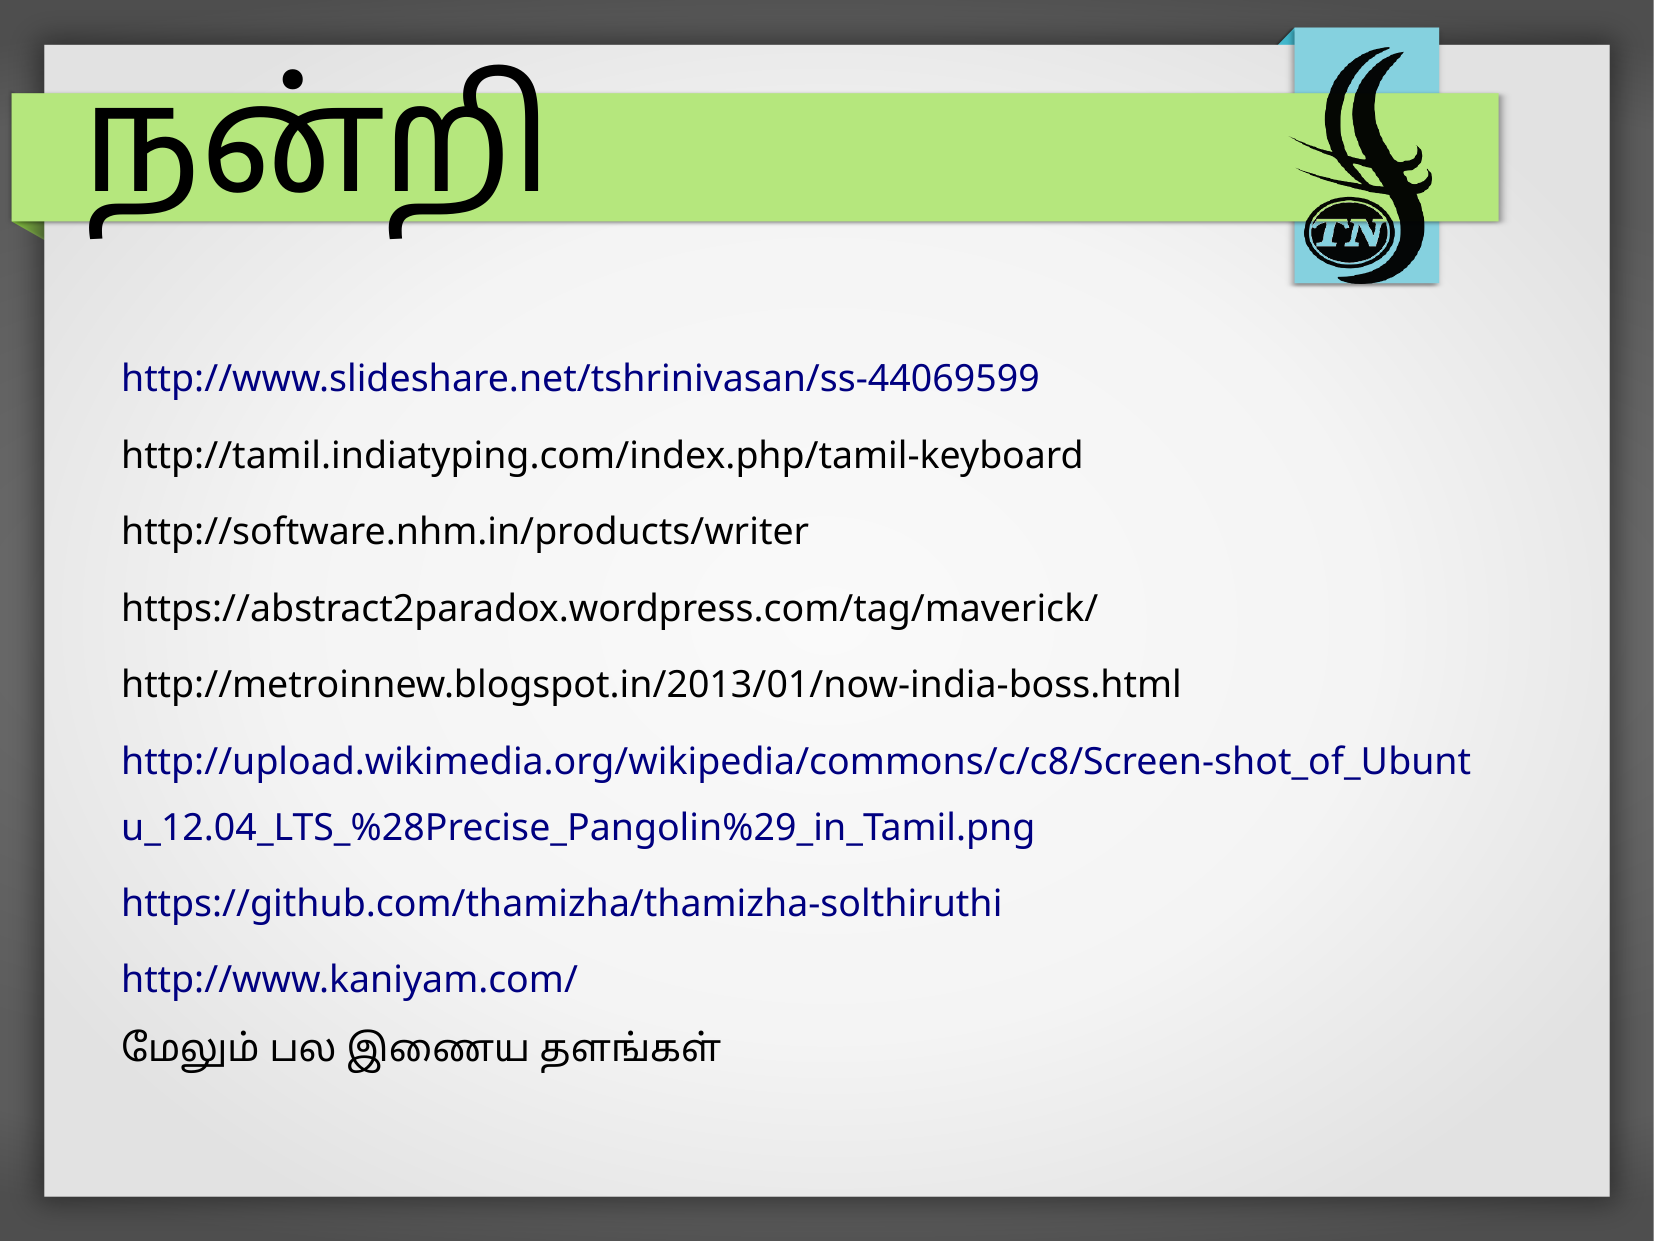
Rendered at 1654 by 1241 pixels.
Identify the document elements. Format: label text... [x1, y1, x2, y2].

text_box http://www.slideshare.net/tshrinivasan/ss-44069599 http://tamil.indiatyping.com/index.php/tamil-keyboard http://software.nhm.in/products/writer https://abstract2paradox.wordpress.com/tag/maverick/ http://metroinnew.blogspot.in/2013/01/now-india-boss.html http://upload.wikimedia.org/wikipedia/commons/c/c8/Screen-shot_of_Ubuntu_12.04_LTS_%28Precise_Pangolin%29_in_Tamil.png https://github.com/thamizha/thamizha-solthiruthi http://www.kaniyam.com/ மேலும் பல இணைய தளங்கள் [106, 318, 1489, 711]
title நன்றி [82, 89, 1264, 218]
text_box [47, 342, 1607, 1093]
picture [0, 0, 1654, 1241]
